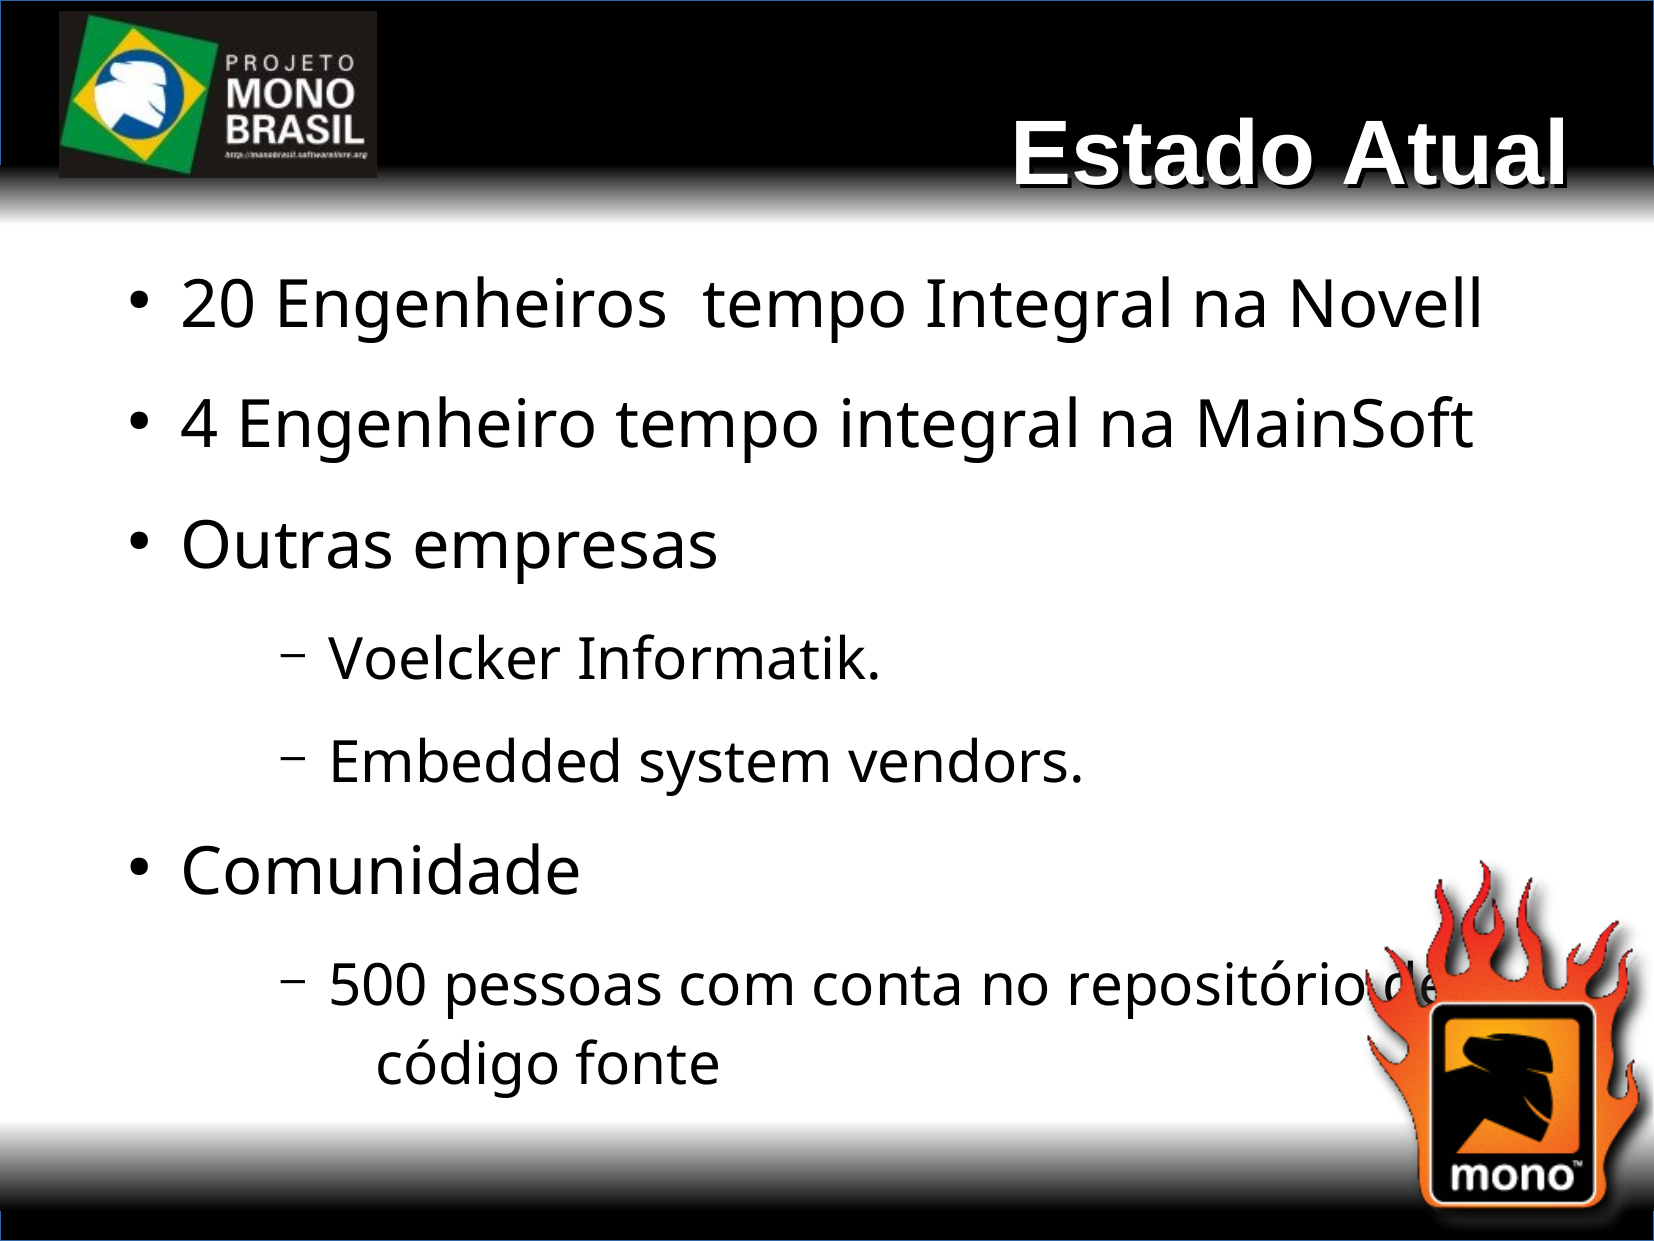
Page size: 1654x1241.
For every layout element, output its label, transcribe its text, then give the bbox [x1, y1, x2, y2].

picture [1302, 805, 1654, 1241]
list 20 Engenheiros tempo Integral na Novell 4 Engenheiro tempo integral na MainSoft Outras empresas Voelcker Informatik. Embedded system vendors. Comunidade 500 pessoas com conta no repositório de código fonte [91, 256, 1504, 1038]
picture [59, 11, 377, 178]
title Estado Atual [82, 49, 1571, 257]
